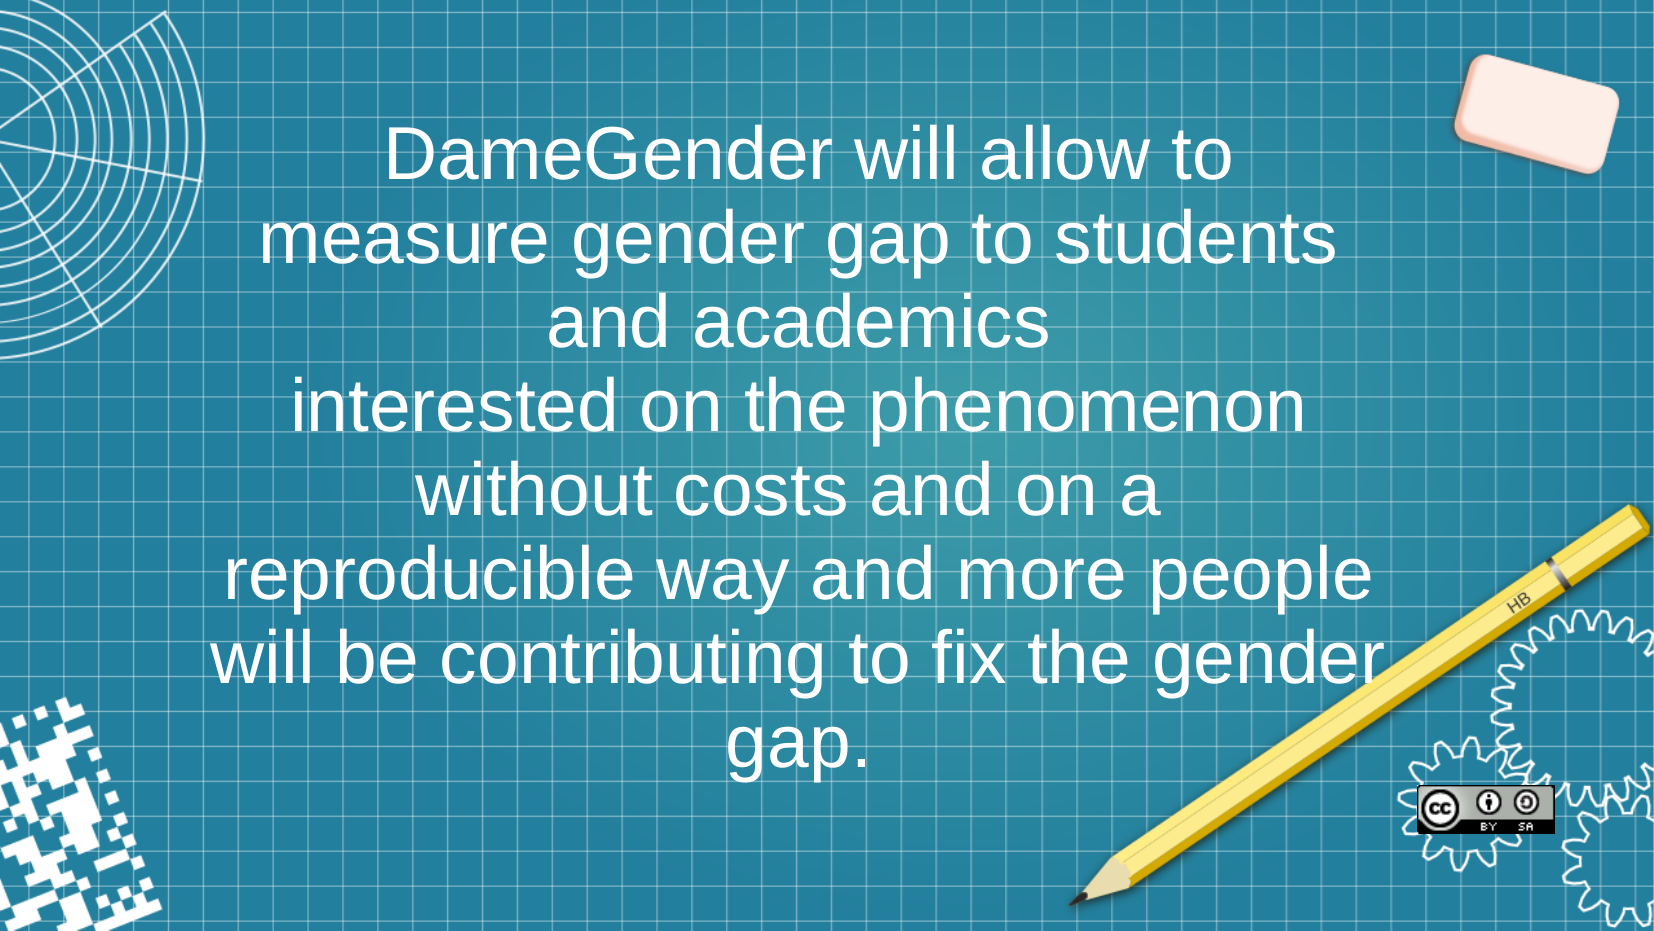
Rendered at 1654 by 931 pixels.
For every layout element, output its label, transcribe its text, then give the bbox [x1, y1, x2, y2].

title DameGender will allow to measure gender gap to students and academics interested on the phenomenon without costs and on a reproducible way and more people will be contributing to fix the gender gap. [208, 50, 1390, 845]
picture [0, 0, 1654, 931]
